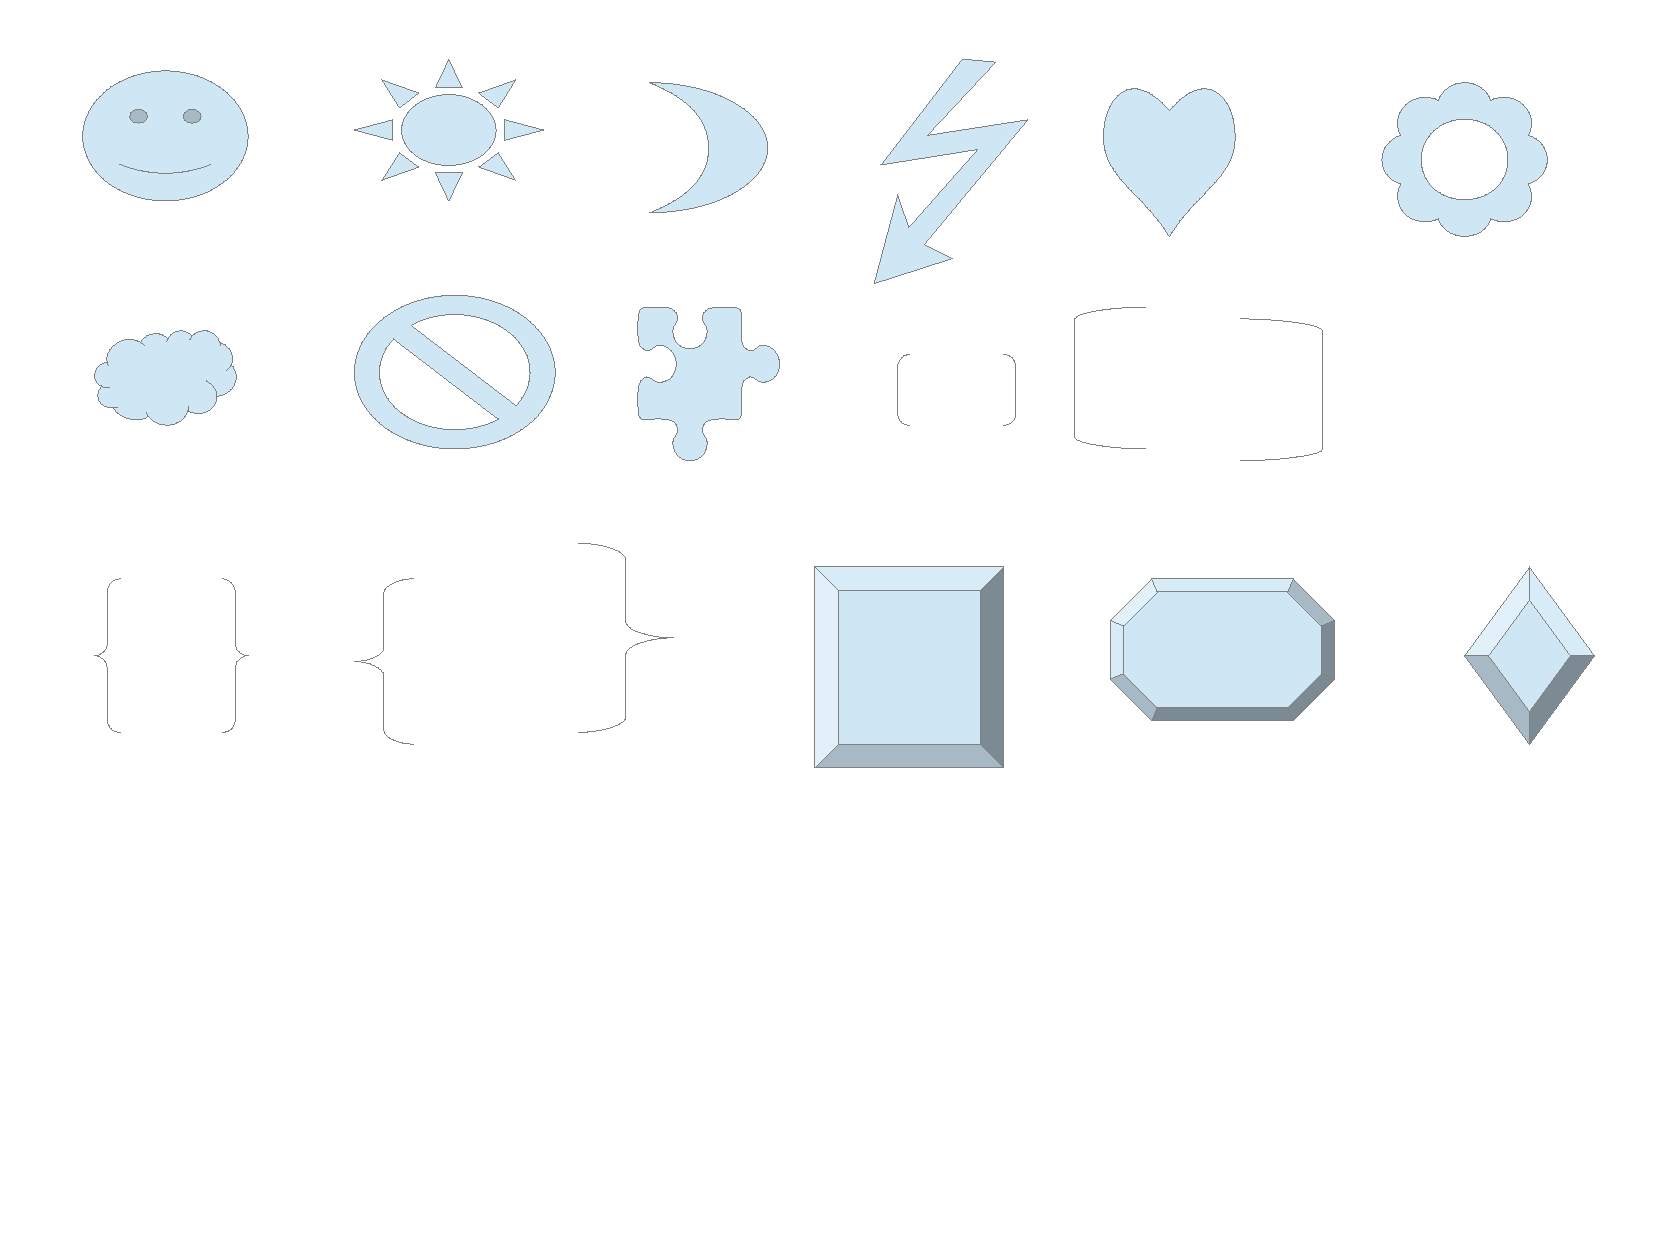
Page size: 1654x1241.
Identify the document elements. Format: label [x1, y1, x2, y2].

text_box [381, 79, 419, 108]
text_box [94, 330, 237, 426]
text_box [1110, 579, 1335, 721]
text_box [354, 119, 393, 141]
text_box [649, 82, 768, 213]
text_box [478, 79, 516, 108]
text_box [401, 94, 497, 166]
text_box [435, 172, 463, 201]
text_box [816, 566, 1004, 768]
text_box [1381, 82, 1548, 237]
text_box [504, 119, 544, 141]
text_box [874, 59, 1028, 284]
text_box [1464, 601, 1595, 745]
text_box [478, 152, 516, 181]
text_box [82, 70, 249, 201]
text_box [637, 307, 780, 461]
text_box [354, 295, 556, 449]
text_box [435, 59, 463, 88]
text_box [1103, 88, 1236, 237]
text_box [381, 152, 419, 181]
